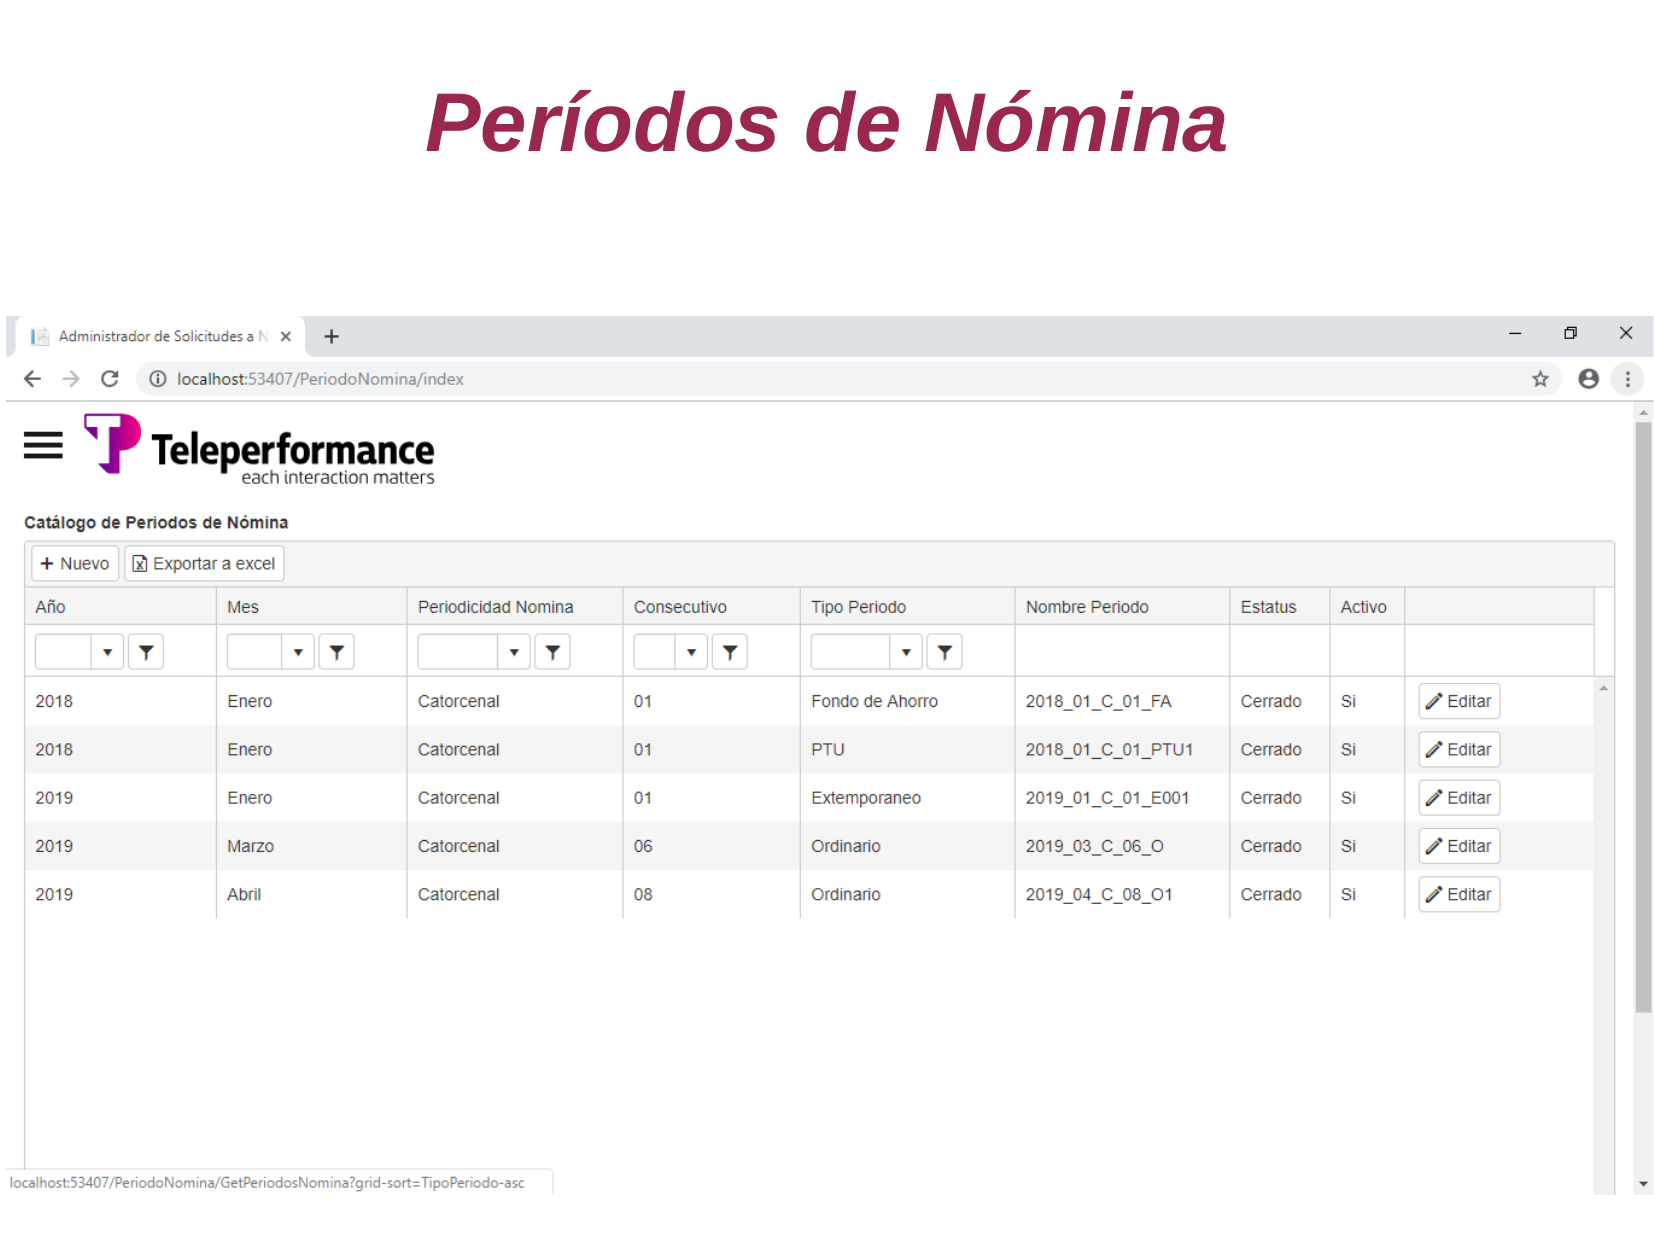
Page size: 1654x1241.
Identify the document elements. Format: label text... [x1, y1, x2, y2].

title Períodos de Nómina [121, 19, 1534, 227]
picture [6, 316, 1654, 1195]
